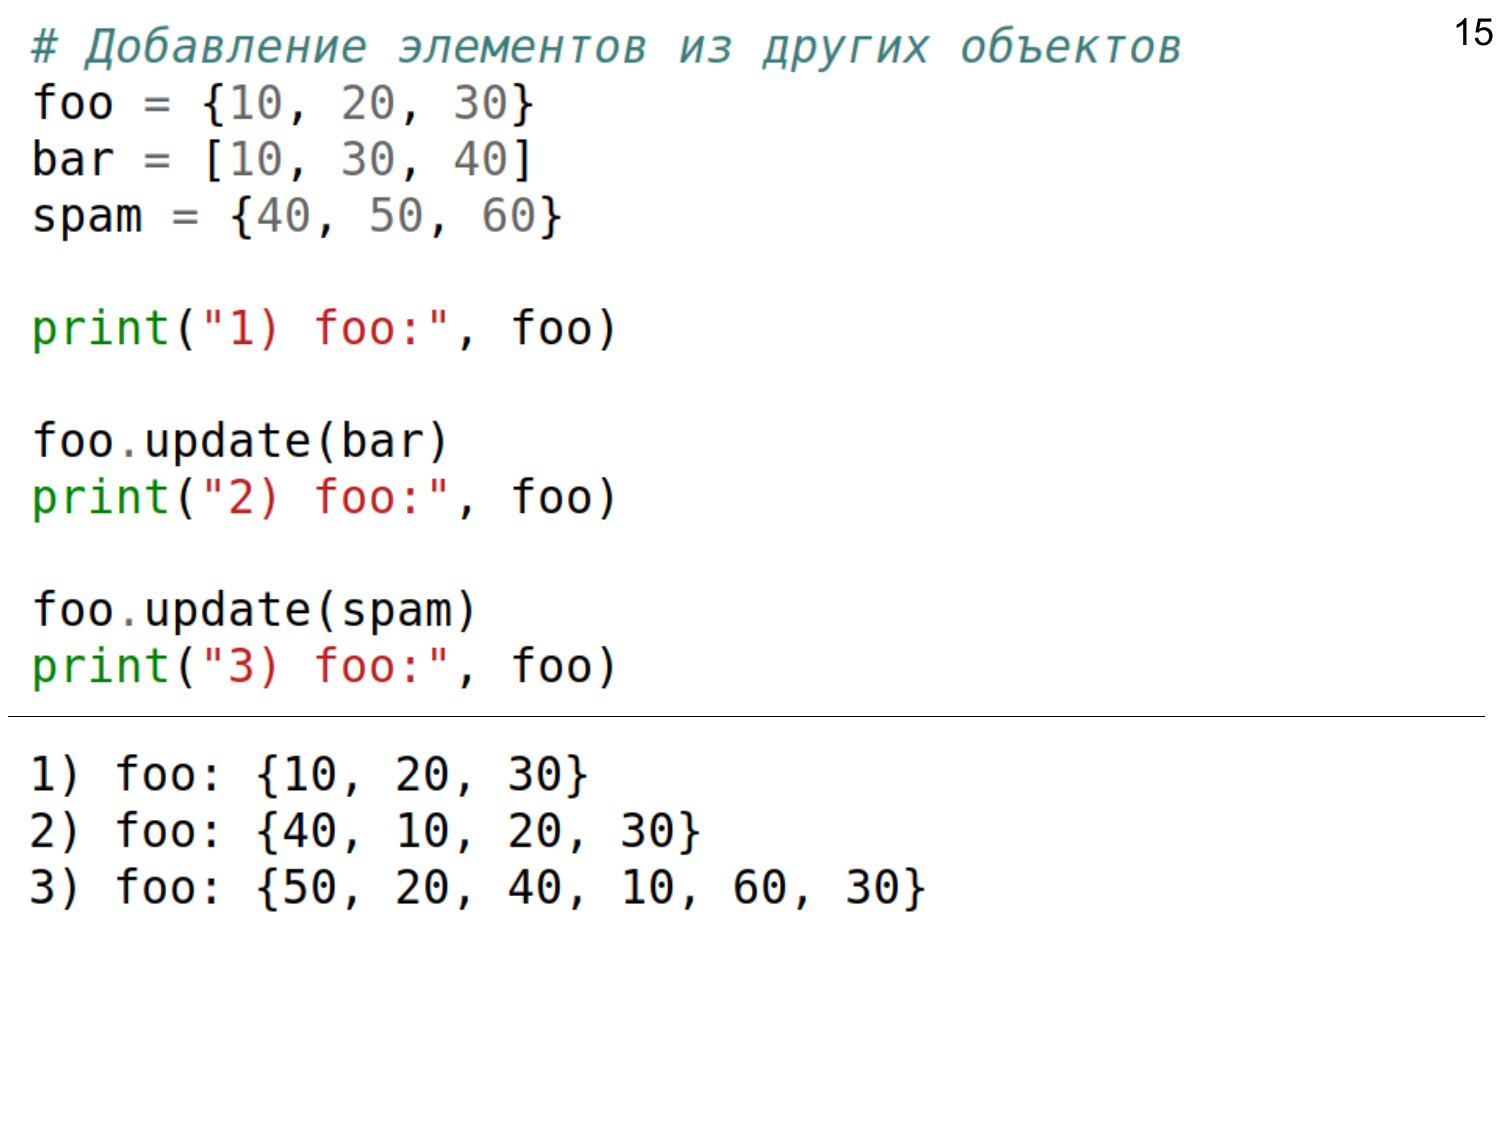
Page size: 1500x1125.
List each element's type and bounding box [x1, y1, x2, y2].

picture [19, 742, 937, 929]
picture [18, 16, 1202, 709]
